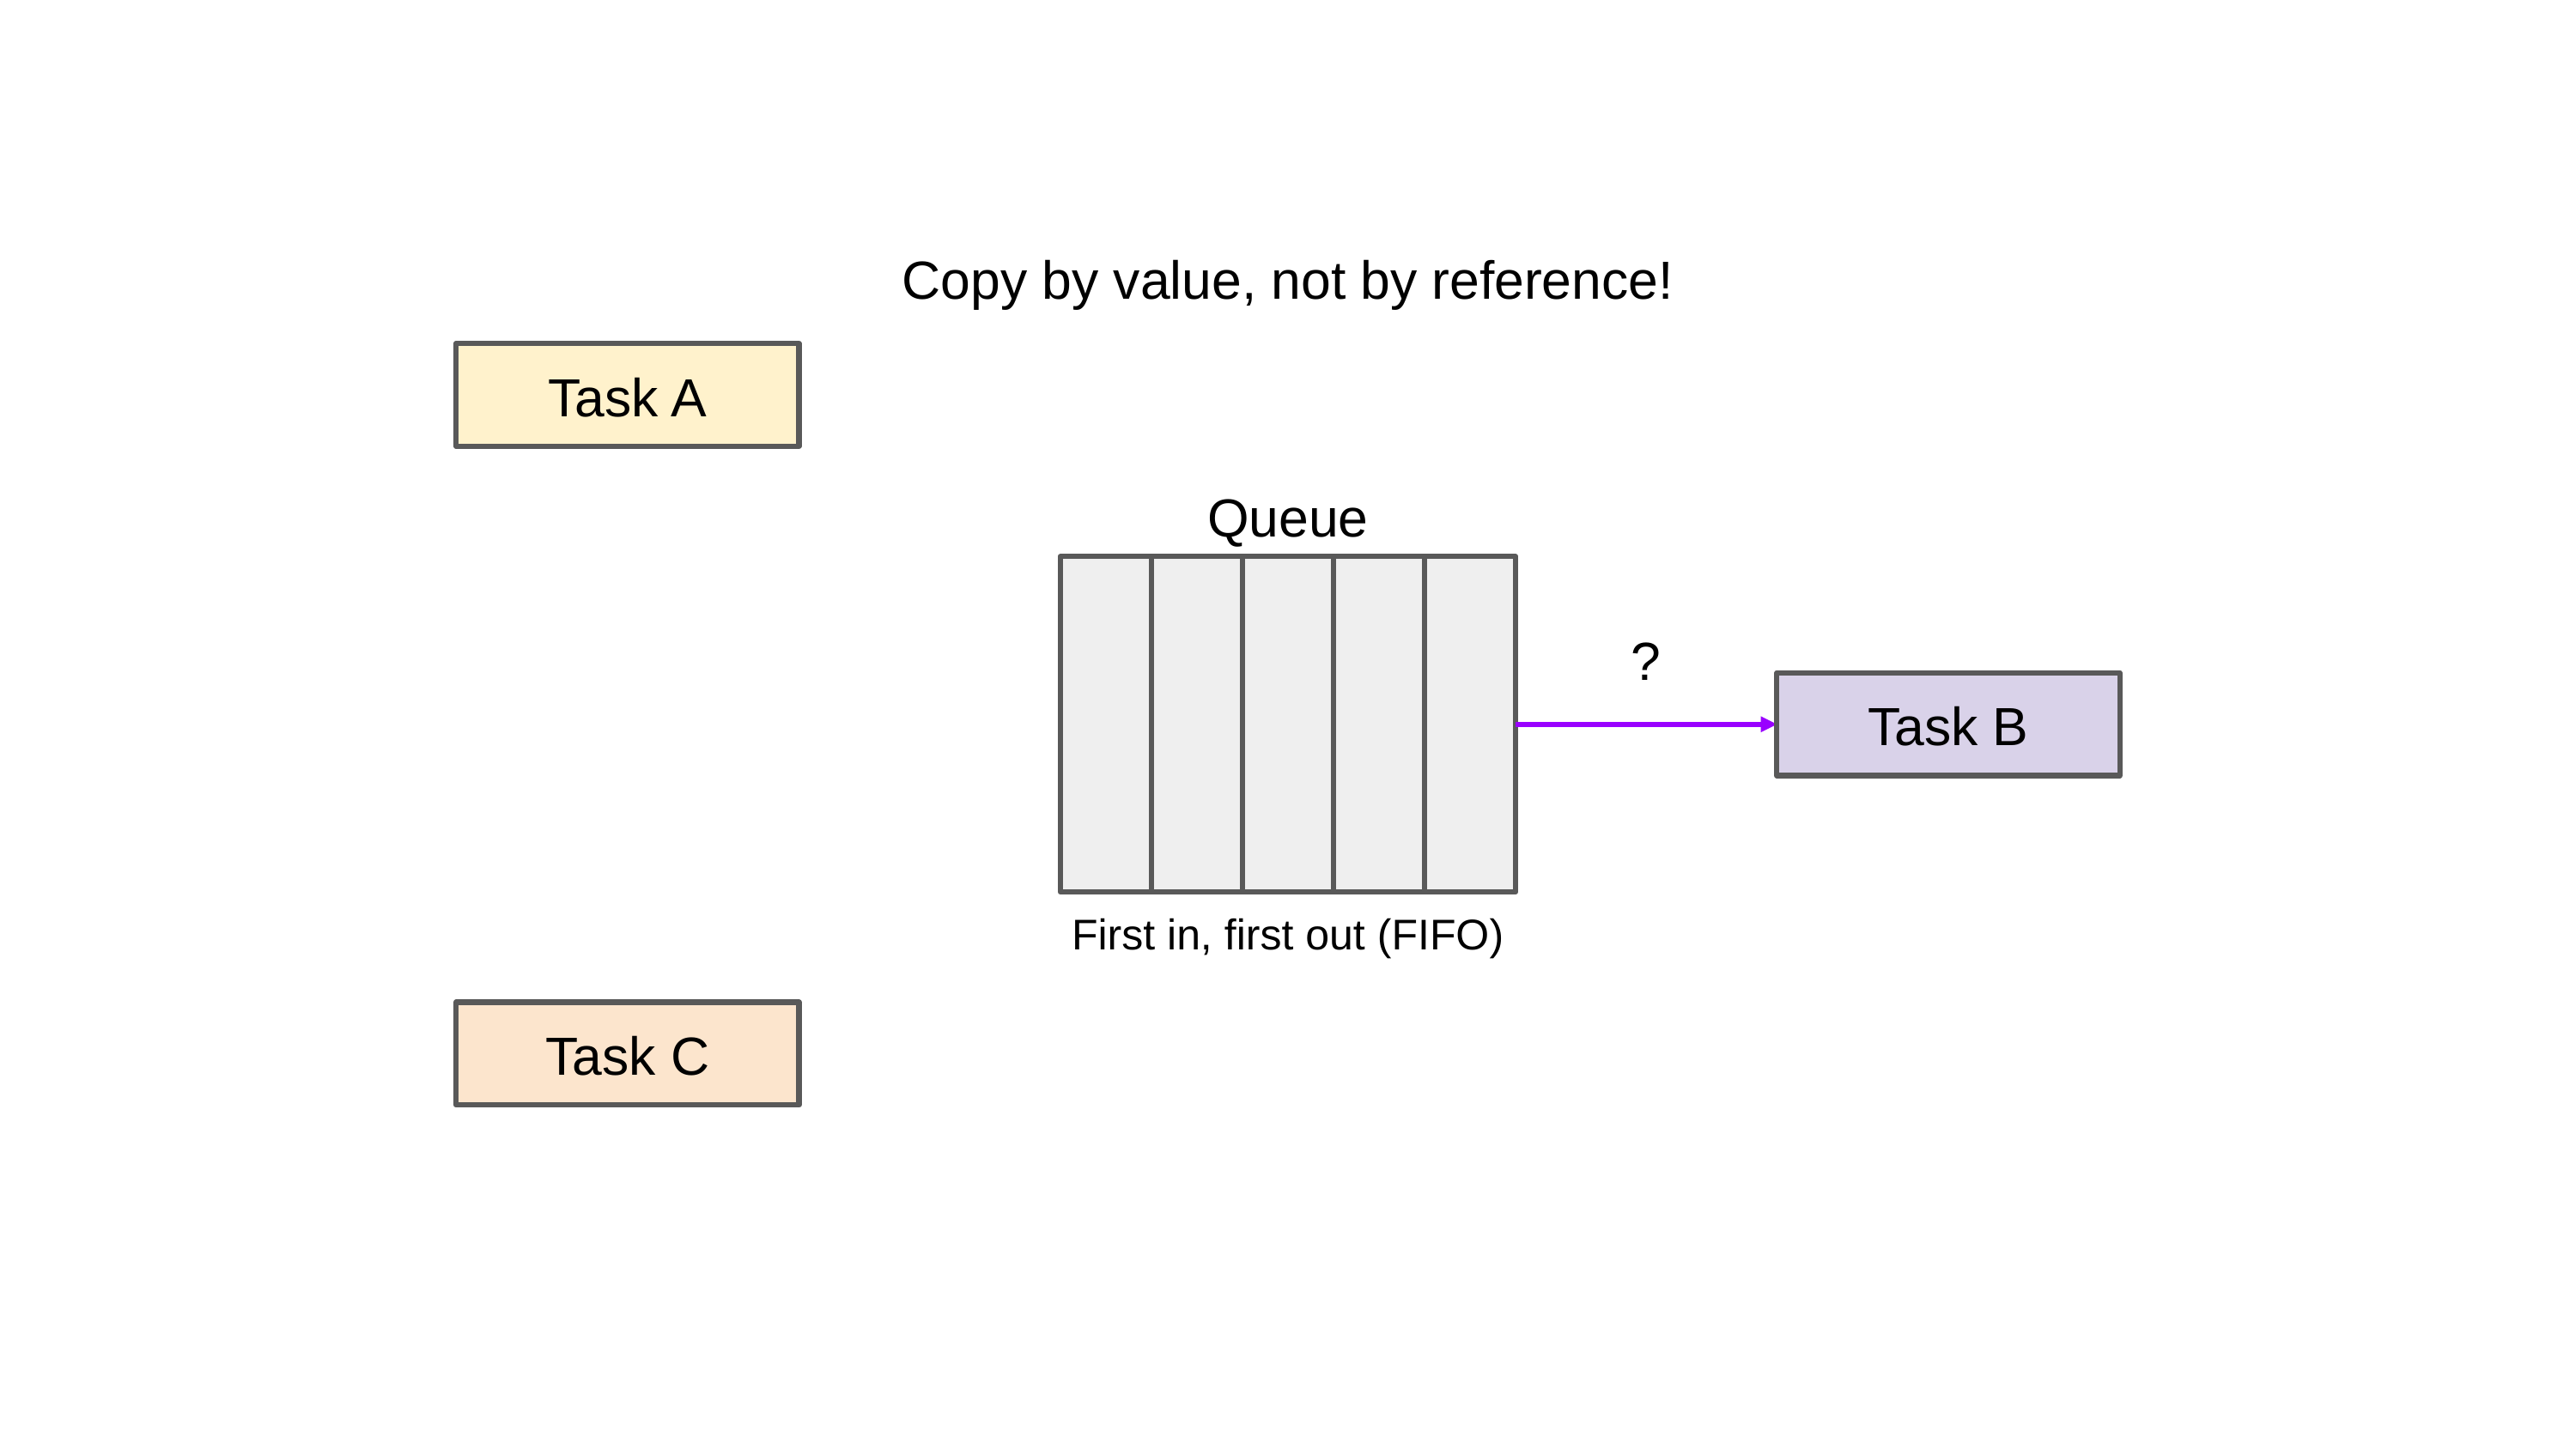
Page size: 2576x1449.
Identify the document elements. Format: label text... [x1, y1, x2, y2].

text_box Copy by value, not by reference! [815, 211, 1761, 343]
text_box First in, first out (FIFO) [1033, 887, 1543, 979]
text_box Queue [1141, 470, 1435, 561]
text_box Task C [456, 1002, 799, 1106]
text_box [1060, 556, 1516, 887]
text_box ? [1586, 592, 1706, 724]
text_box Task A [456, 343, 799, 446]
text_box Task B [1777, 672, 2120, 776]
